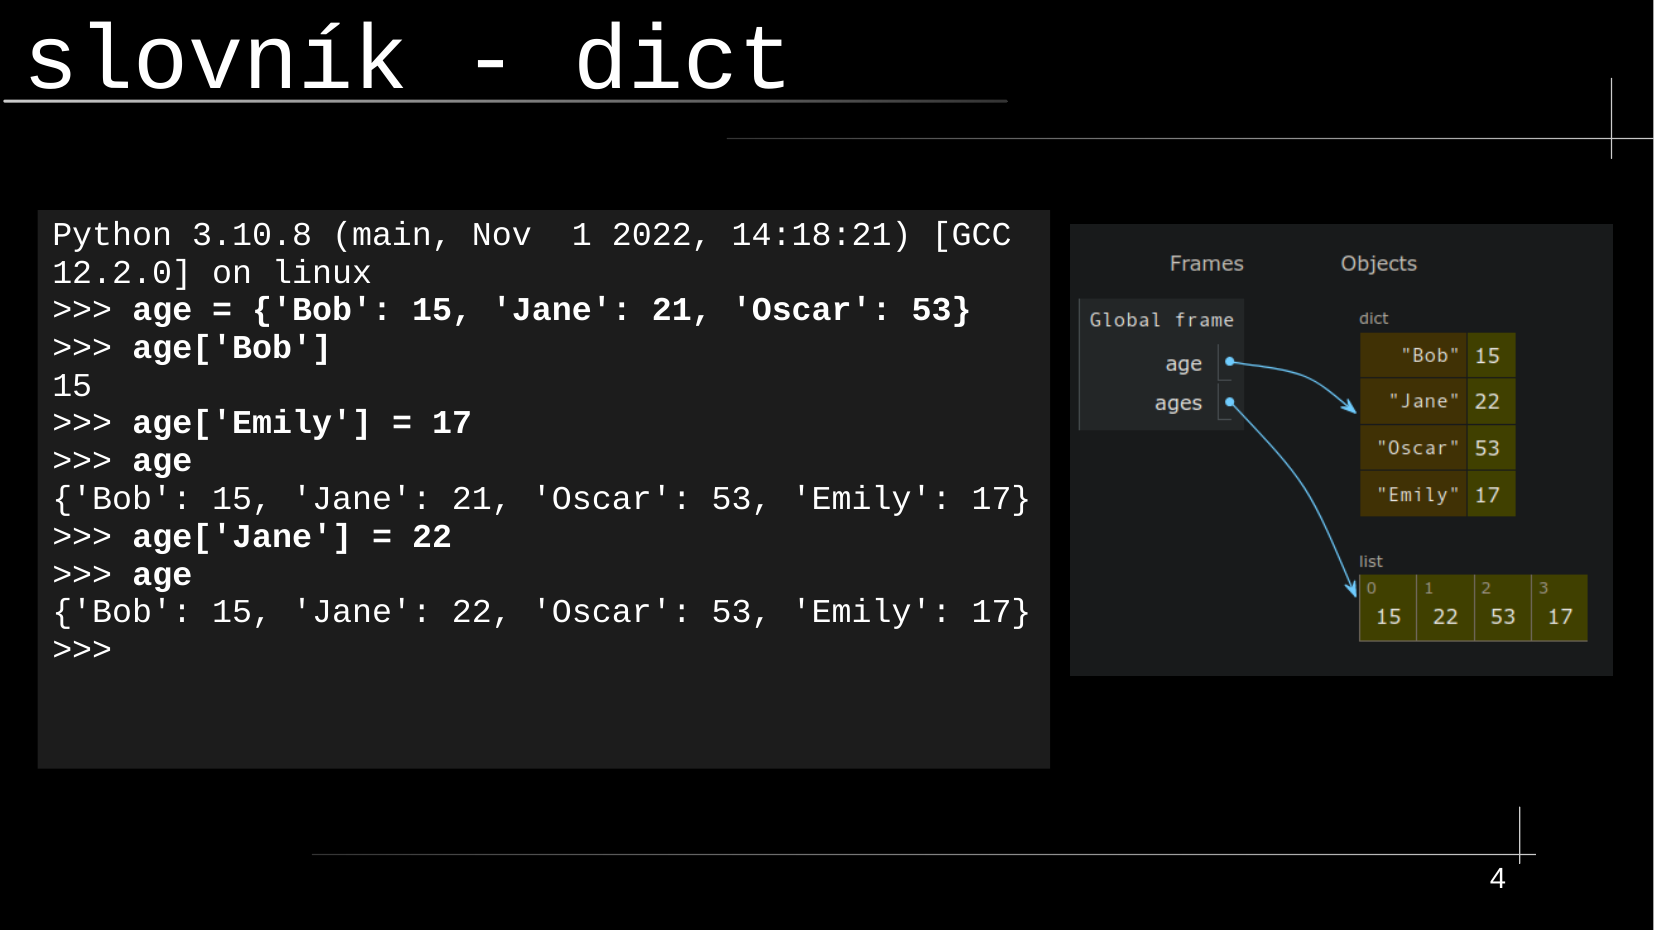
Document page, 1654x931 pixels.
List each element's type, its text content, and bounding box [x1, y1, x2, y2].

title slovník - dict [23, 11, 1589, 116]
text_box Python 3.10.8 (main, Nov 1 2022, 14:18:21) [GCC 12.2.0] on linux >>> age = {'Bob': 15, 'Jane': 21, 'Oscar': 53} >>> age['Bob'] 15 >>> age['Emily'] = 17 >>> age {'Bob': 15, 'Jane': 21, 'Oscar': 53, 'Emily': 17} >>> age['Jane'] = 22 >>> age {'Bob': 15, 'Jane': 22, 'Oscar': 53, 'Emily': 17} >>> [37, 210, 1051, 769]
picture [1070, 224, 1613, 676]
